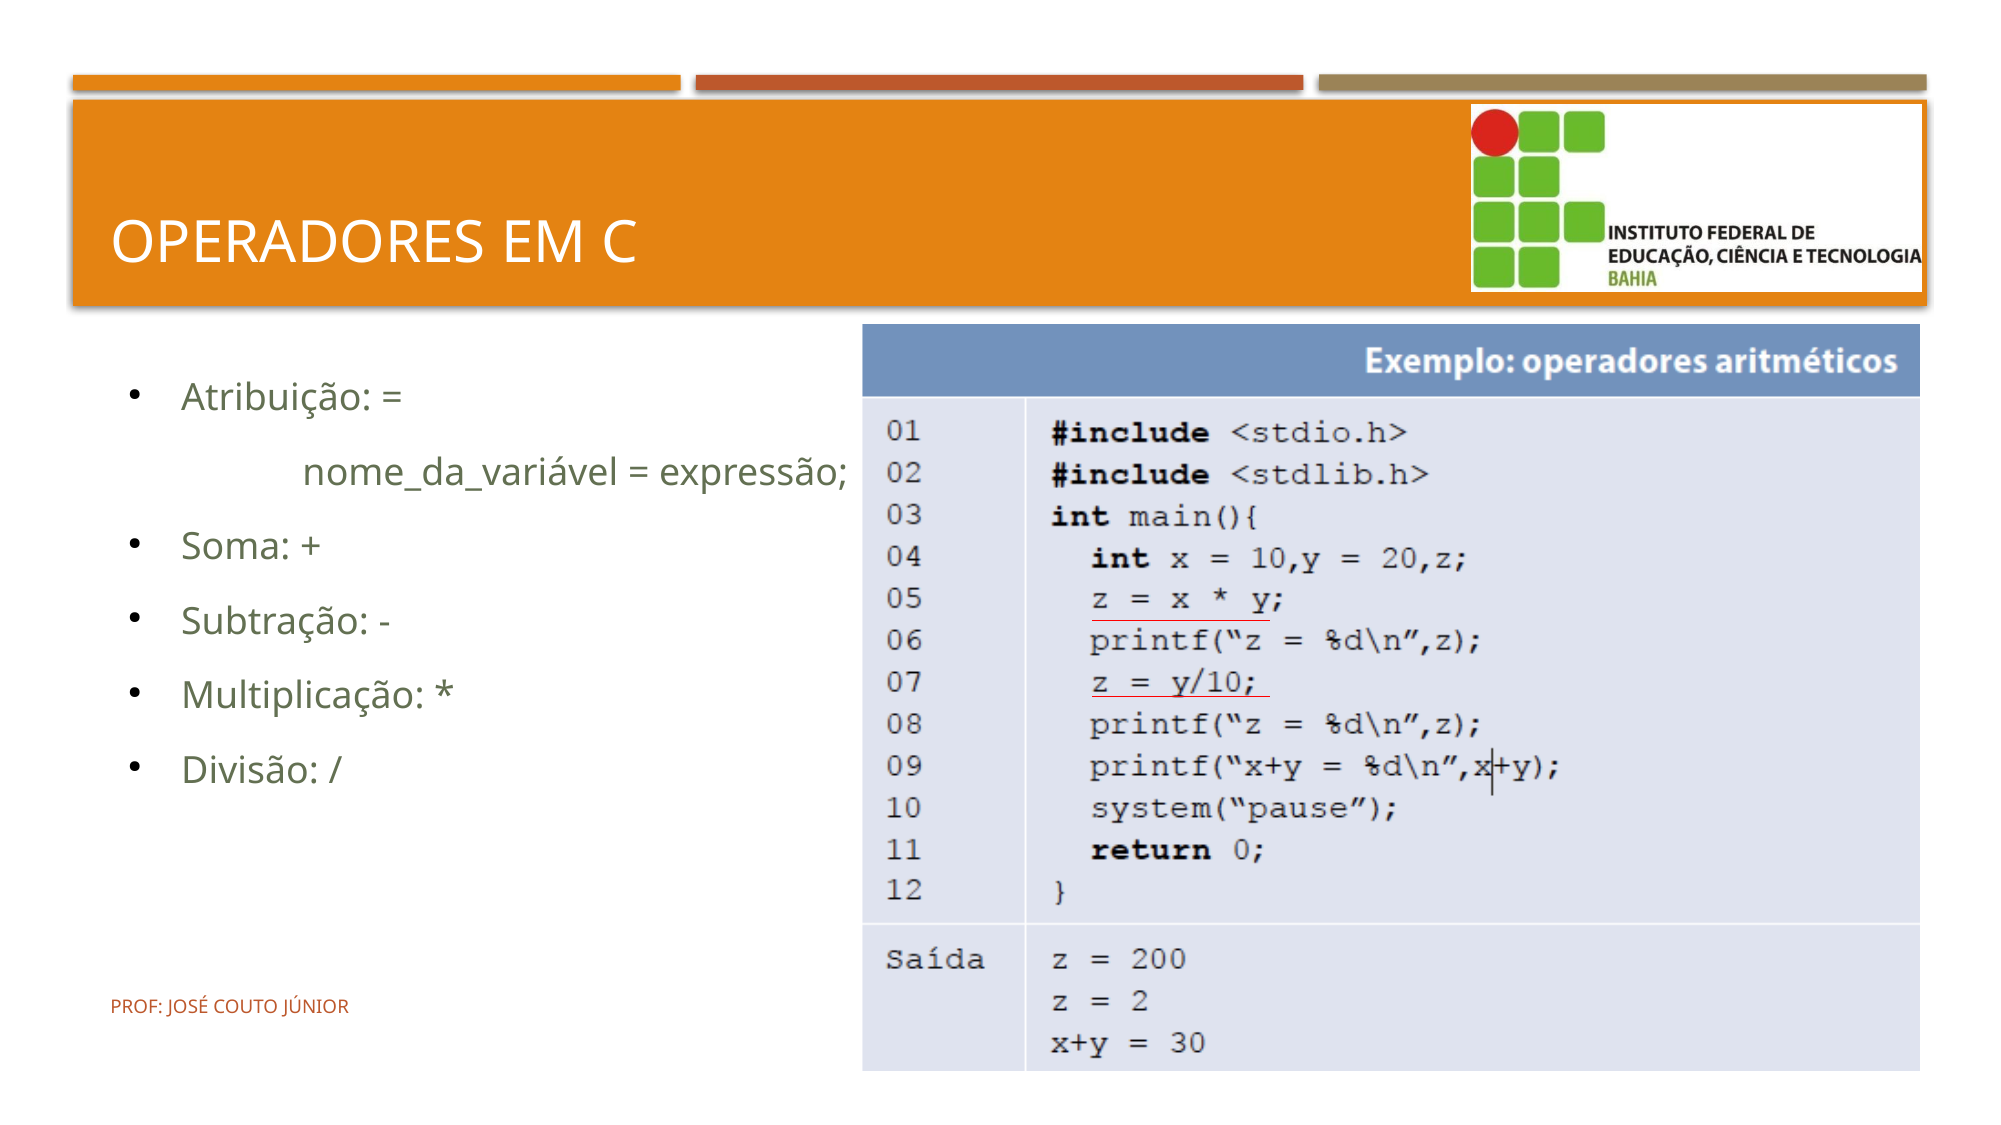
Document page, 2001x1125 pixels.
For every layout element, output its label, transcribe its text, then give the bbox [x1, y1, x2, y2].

footer Prof: José Couto Júnior [95, 976, 861, 1037]
picture [1471, 104, 1922, 292]
title Operadores em C [95, 119, 1471, 282]
list Atribuição: = nome_da_variável = expressão; Soma: + Subtração: - Multiplicação: * Divisão: / [95, 365, 861, 962]
picture [861, 324, 1920, 1071]
